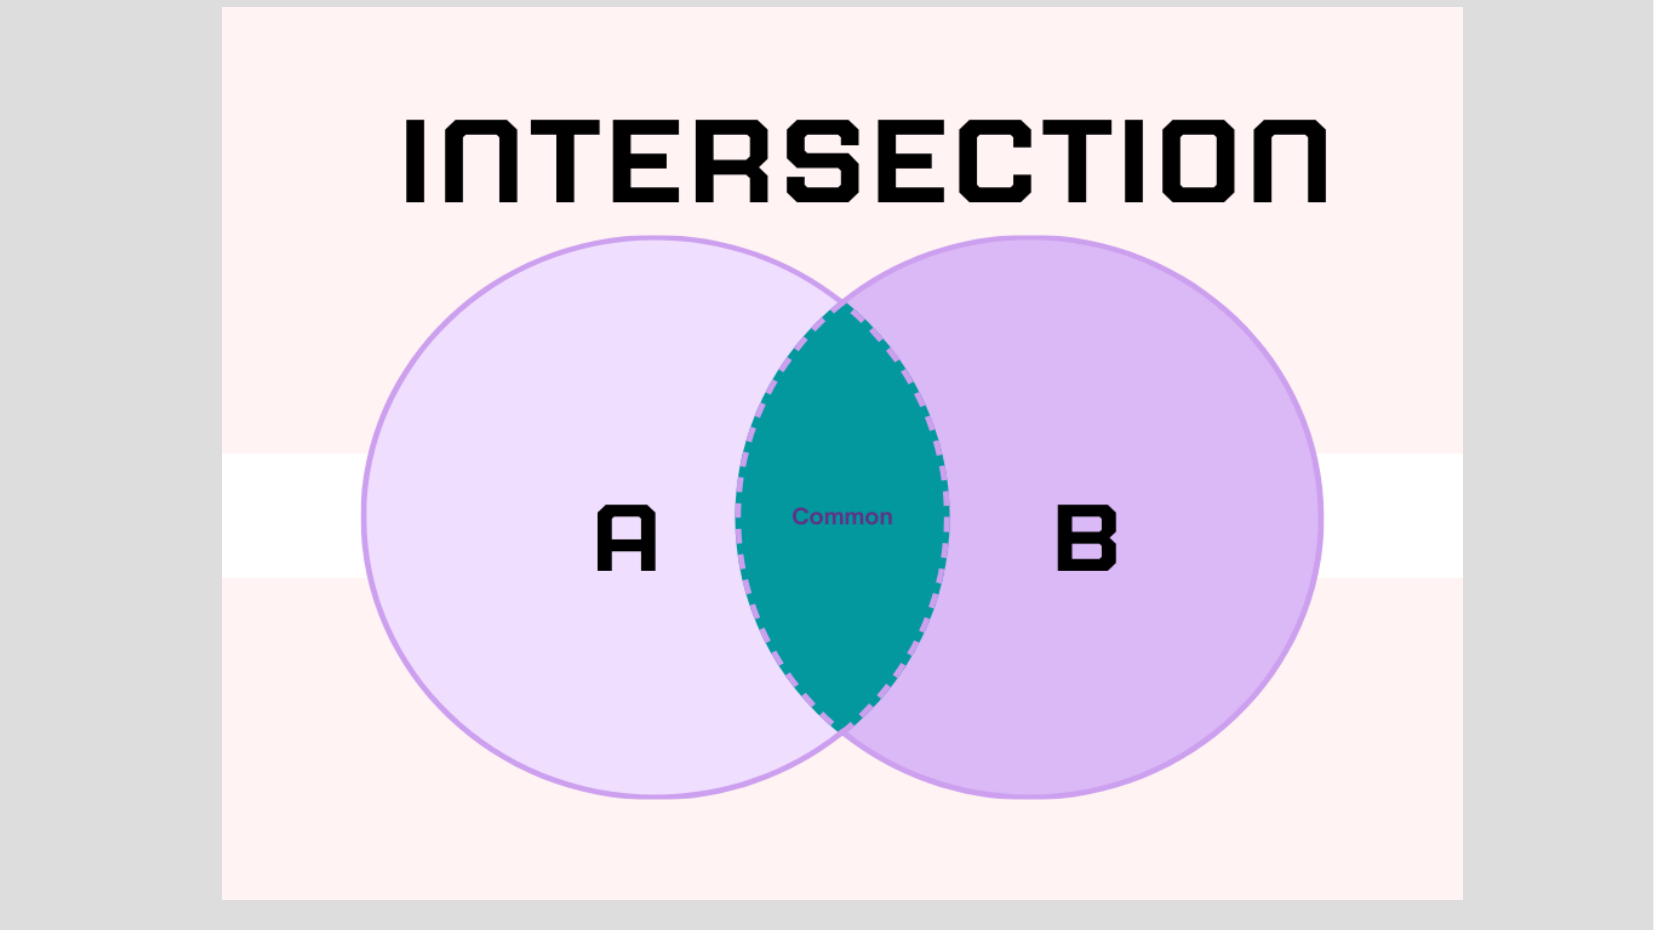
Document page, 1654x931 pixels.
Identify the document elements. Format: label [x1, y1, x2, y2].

picture [222, 7, 1463, 901]
